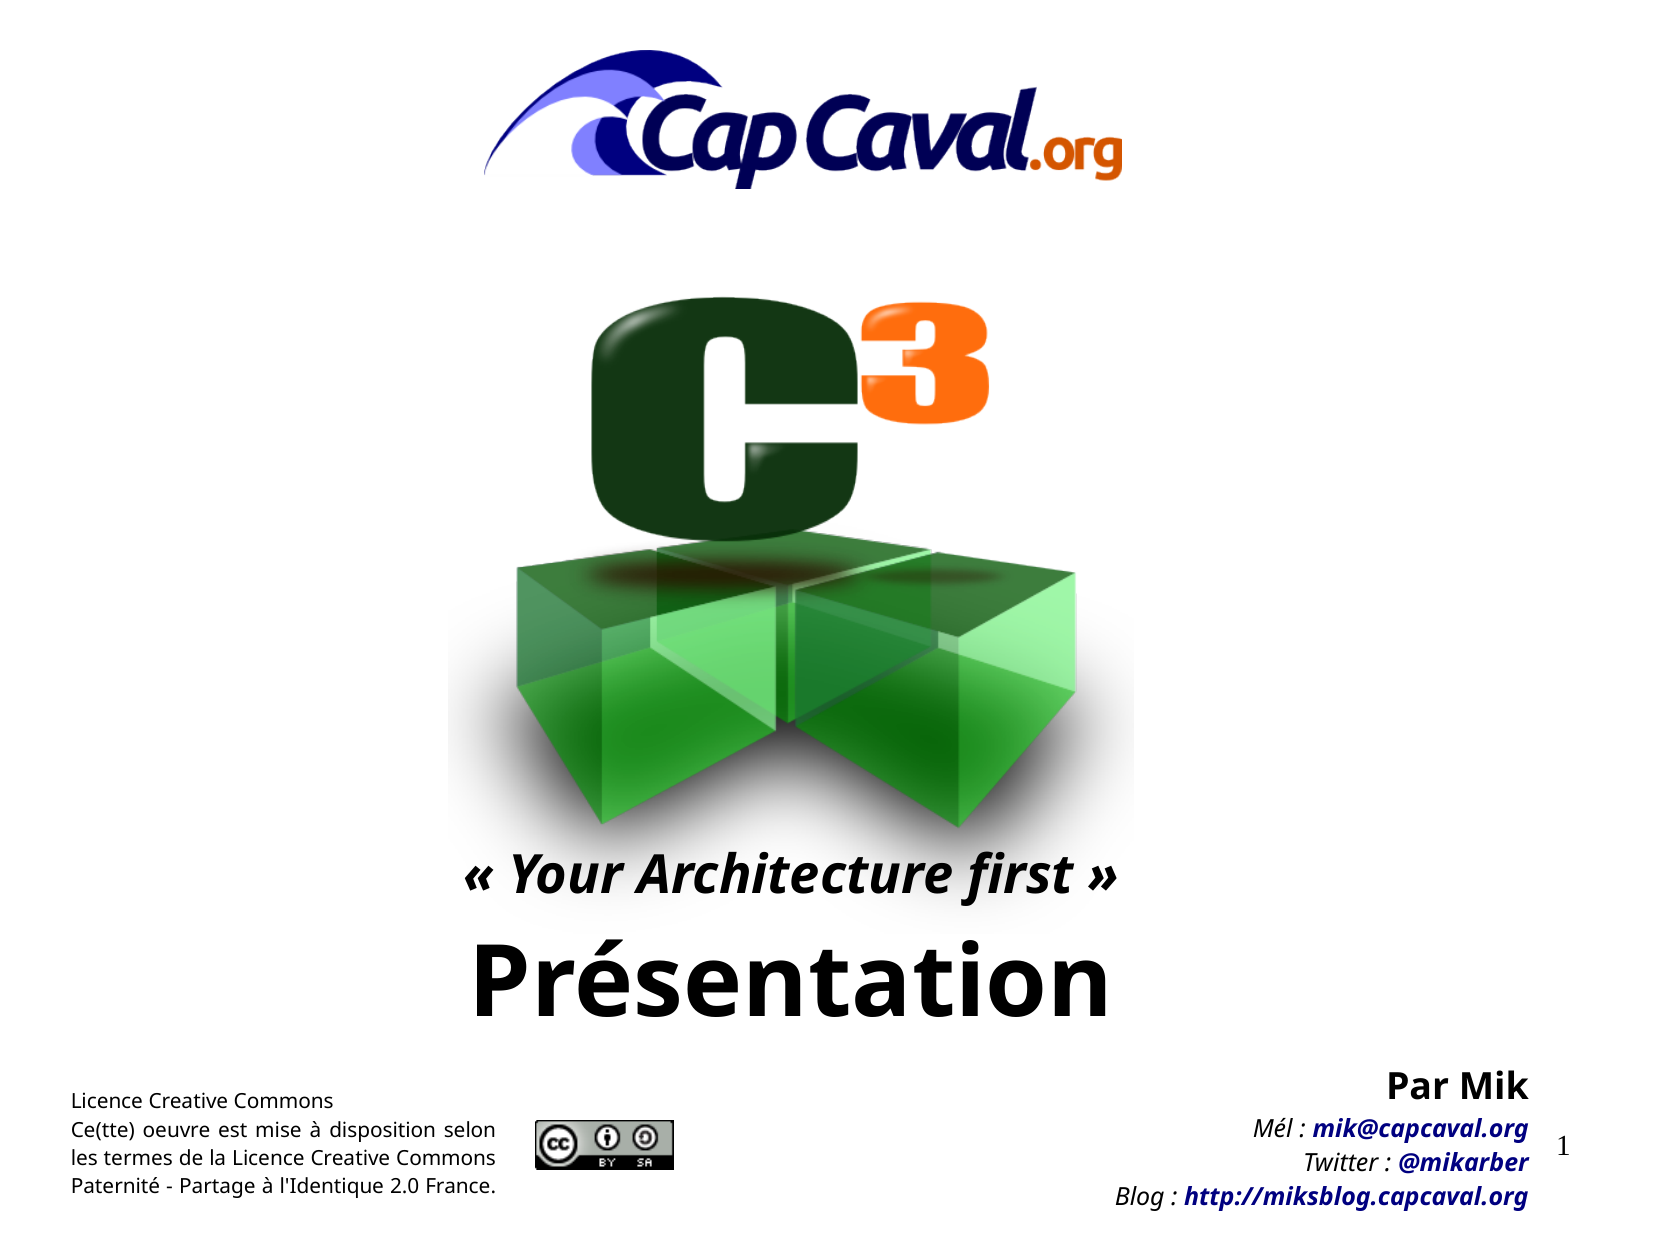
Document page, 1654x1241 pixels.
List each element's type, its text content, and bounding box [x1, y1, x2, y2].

text_box « Your Architecture first » Présentation [448, 827, 1158, 1016]
text_box Par Mik Mél : mik@capcaval.org Twitter : @mikarber Blog : http://miksblog.capcaval.org [1099, 1052, 1536, 1193]
picture [448, 248, 1134, 934]
picture [535, 1120, 674, 1170]
text_box Licence Creative Commons Ce(tte) oeuvre est mise à disposition selon les termes de la Licence Creative Commons Paternité - Partage à l'Identique 2.0 France. [70, 1086, 497, 1205]
picture [484, 50, 1122, 189]
